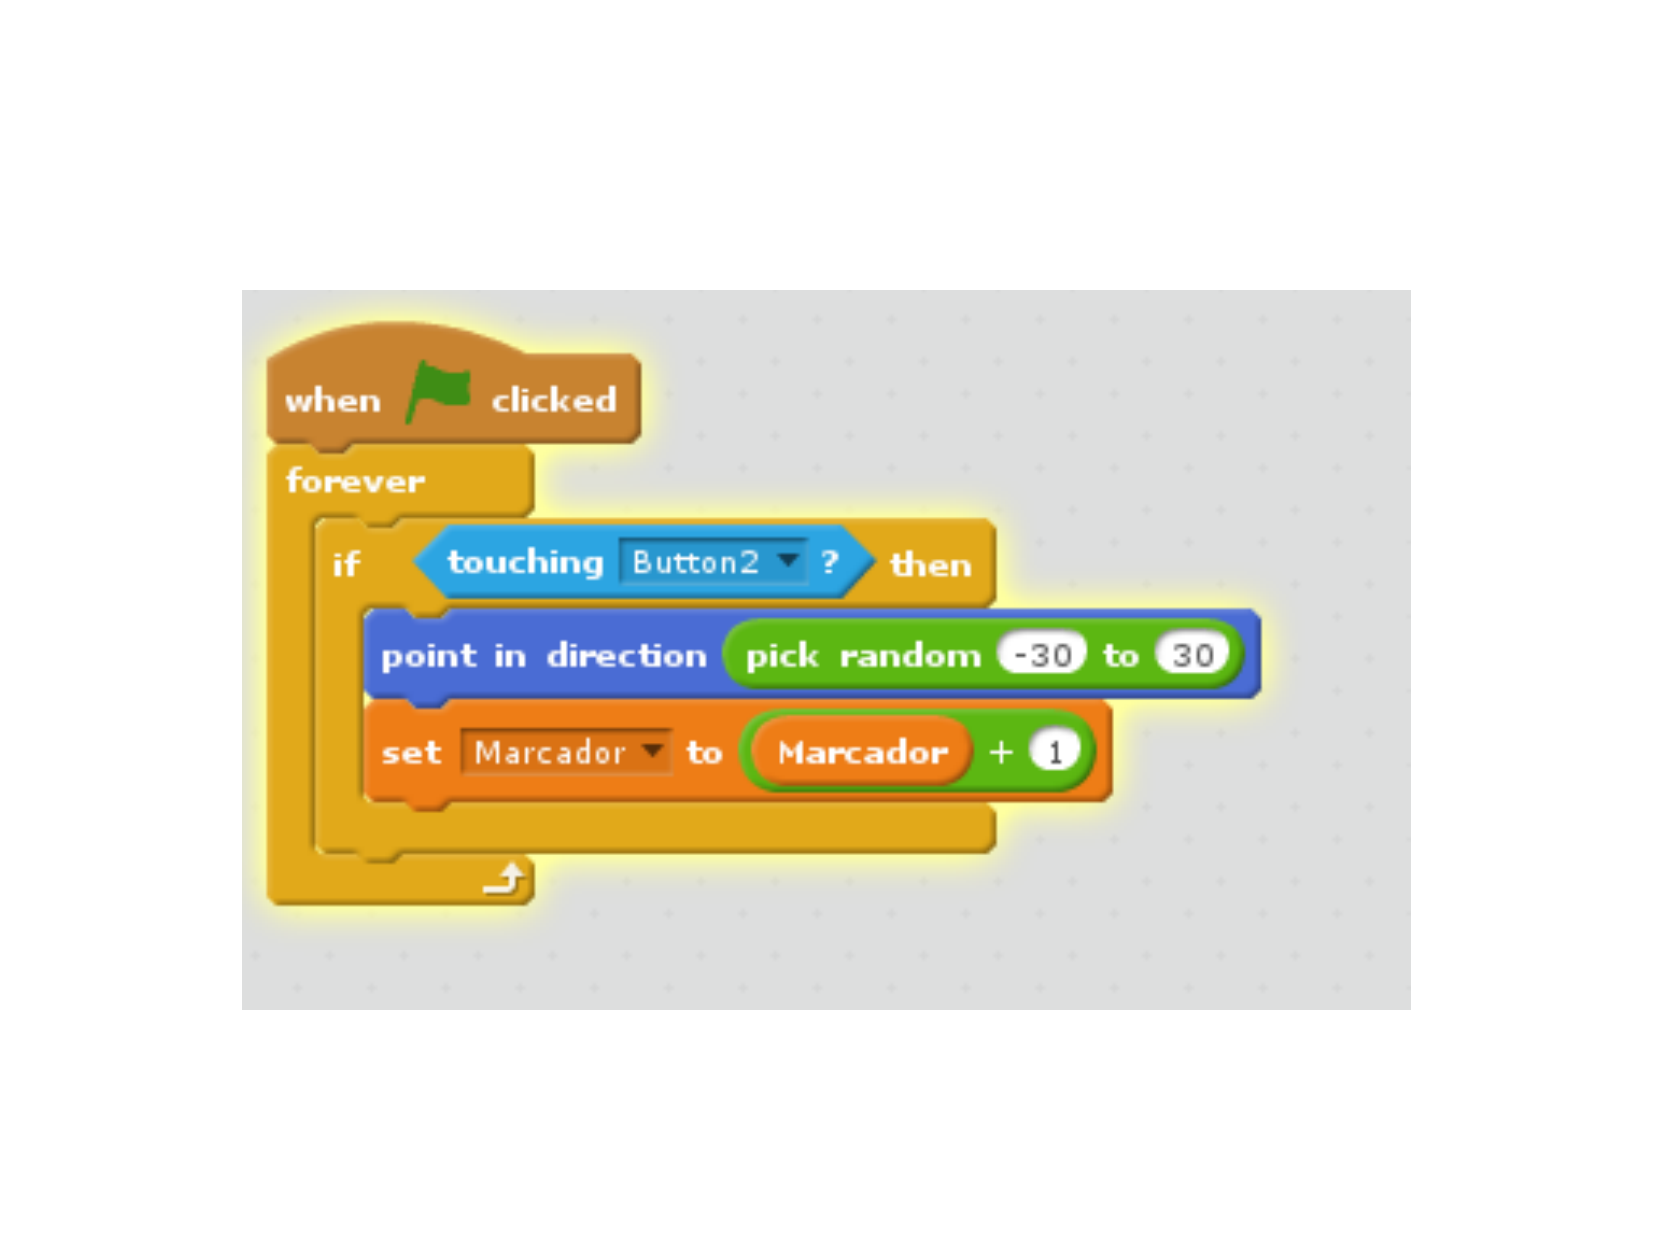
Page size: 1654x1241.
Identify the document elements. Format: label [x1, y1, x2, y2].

picture [242, 290, 1411, 1010]
